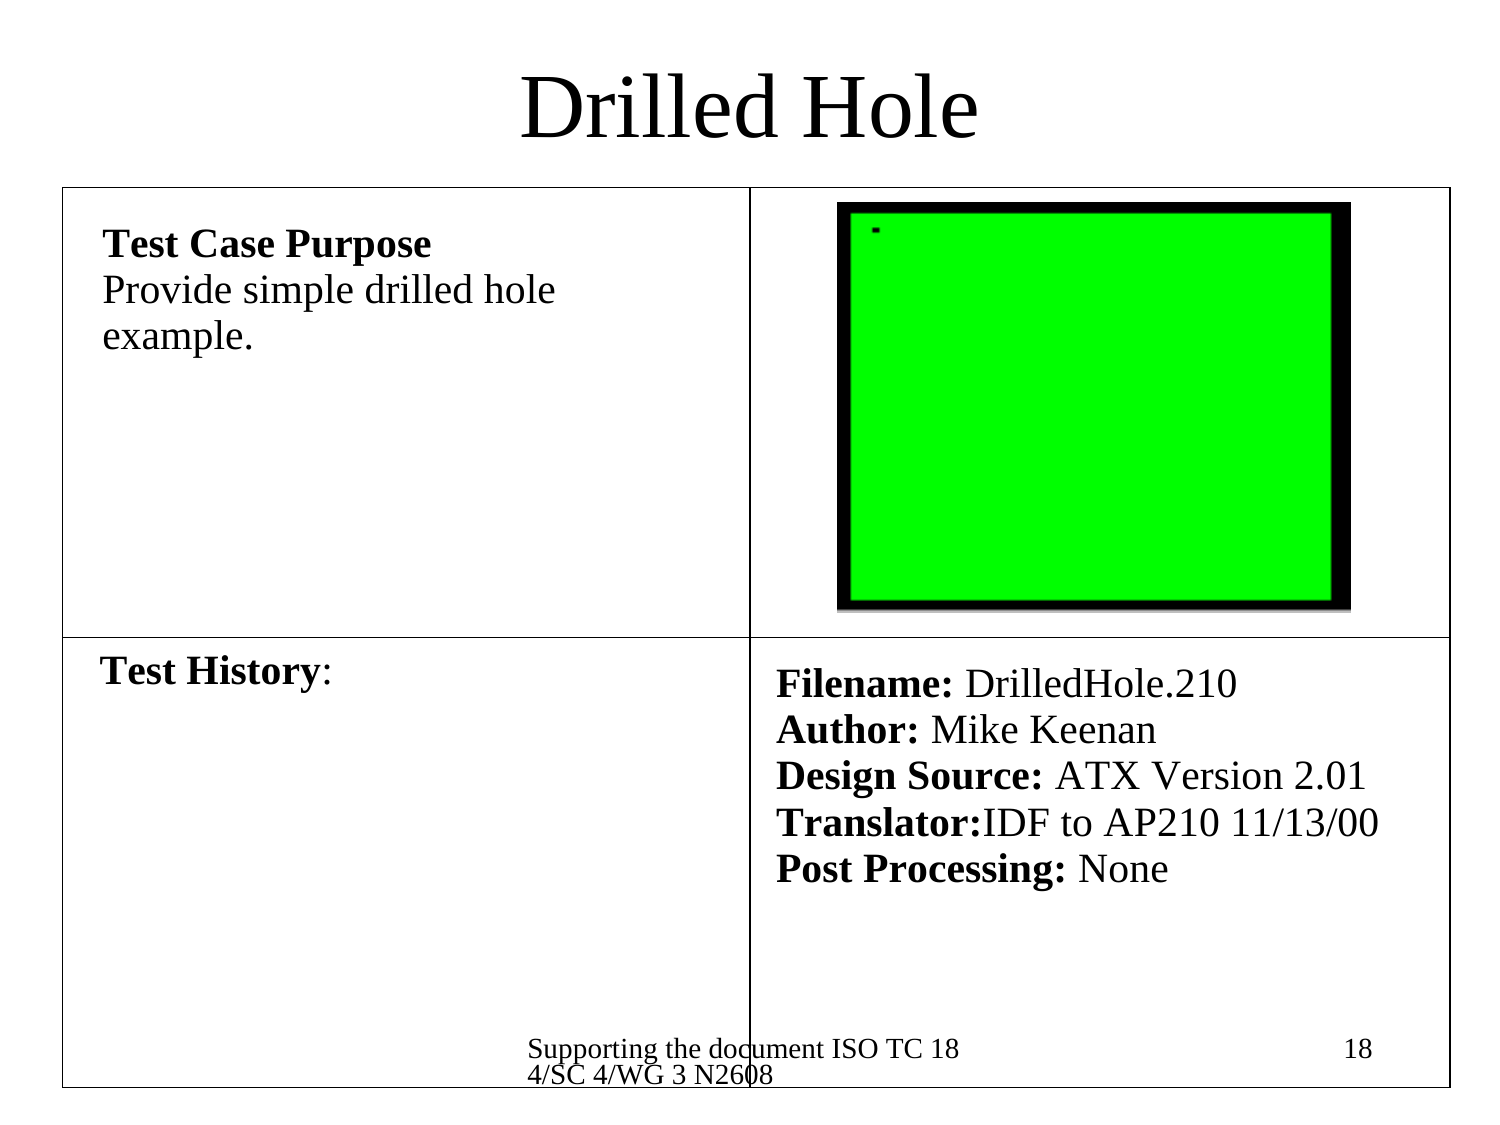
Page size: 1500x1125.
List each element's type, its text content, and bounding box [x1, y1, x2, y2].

text_box Filename: DrilledHole.210 Author: Mike Keenan Design Source: ATX Version 2.01 Translator:IDF to AP210 11/13/00 Post Processing: None [761, 652, 1395, 1010]
text_box Test Case Purpose Provide simple drilled hole example. [87, 212, 676, 439]
chart [837, 202, 1351, 613]
title Drilled Hole [112, 12, 1388, 201]
text_box Test History: [84, 639, 348, 702]
